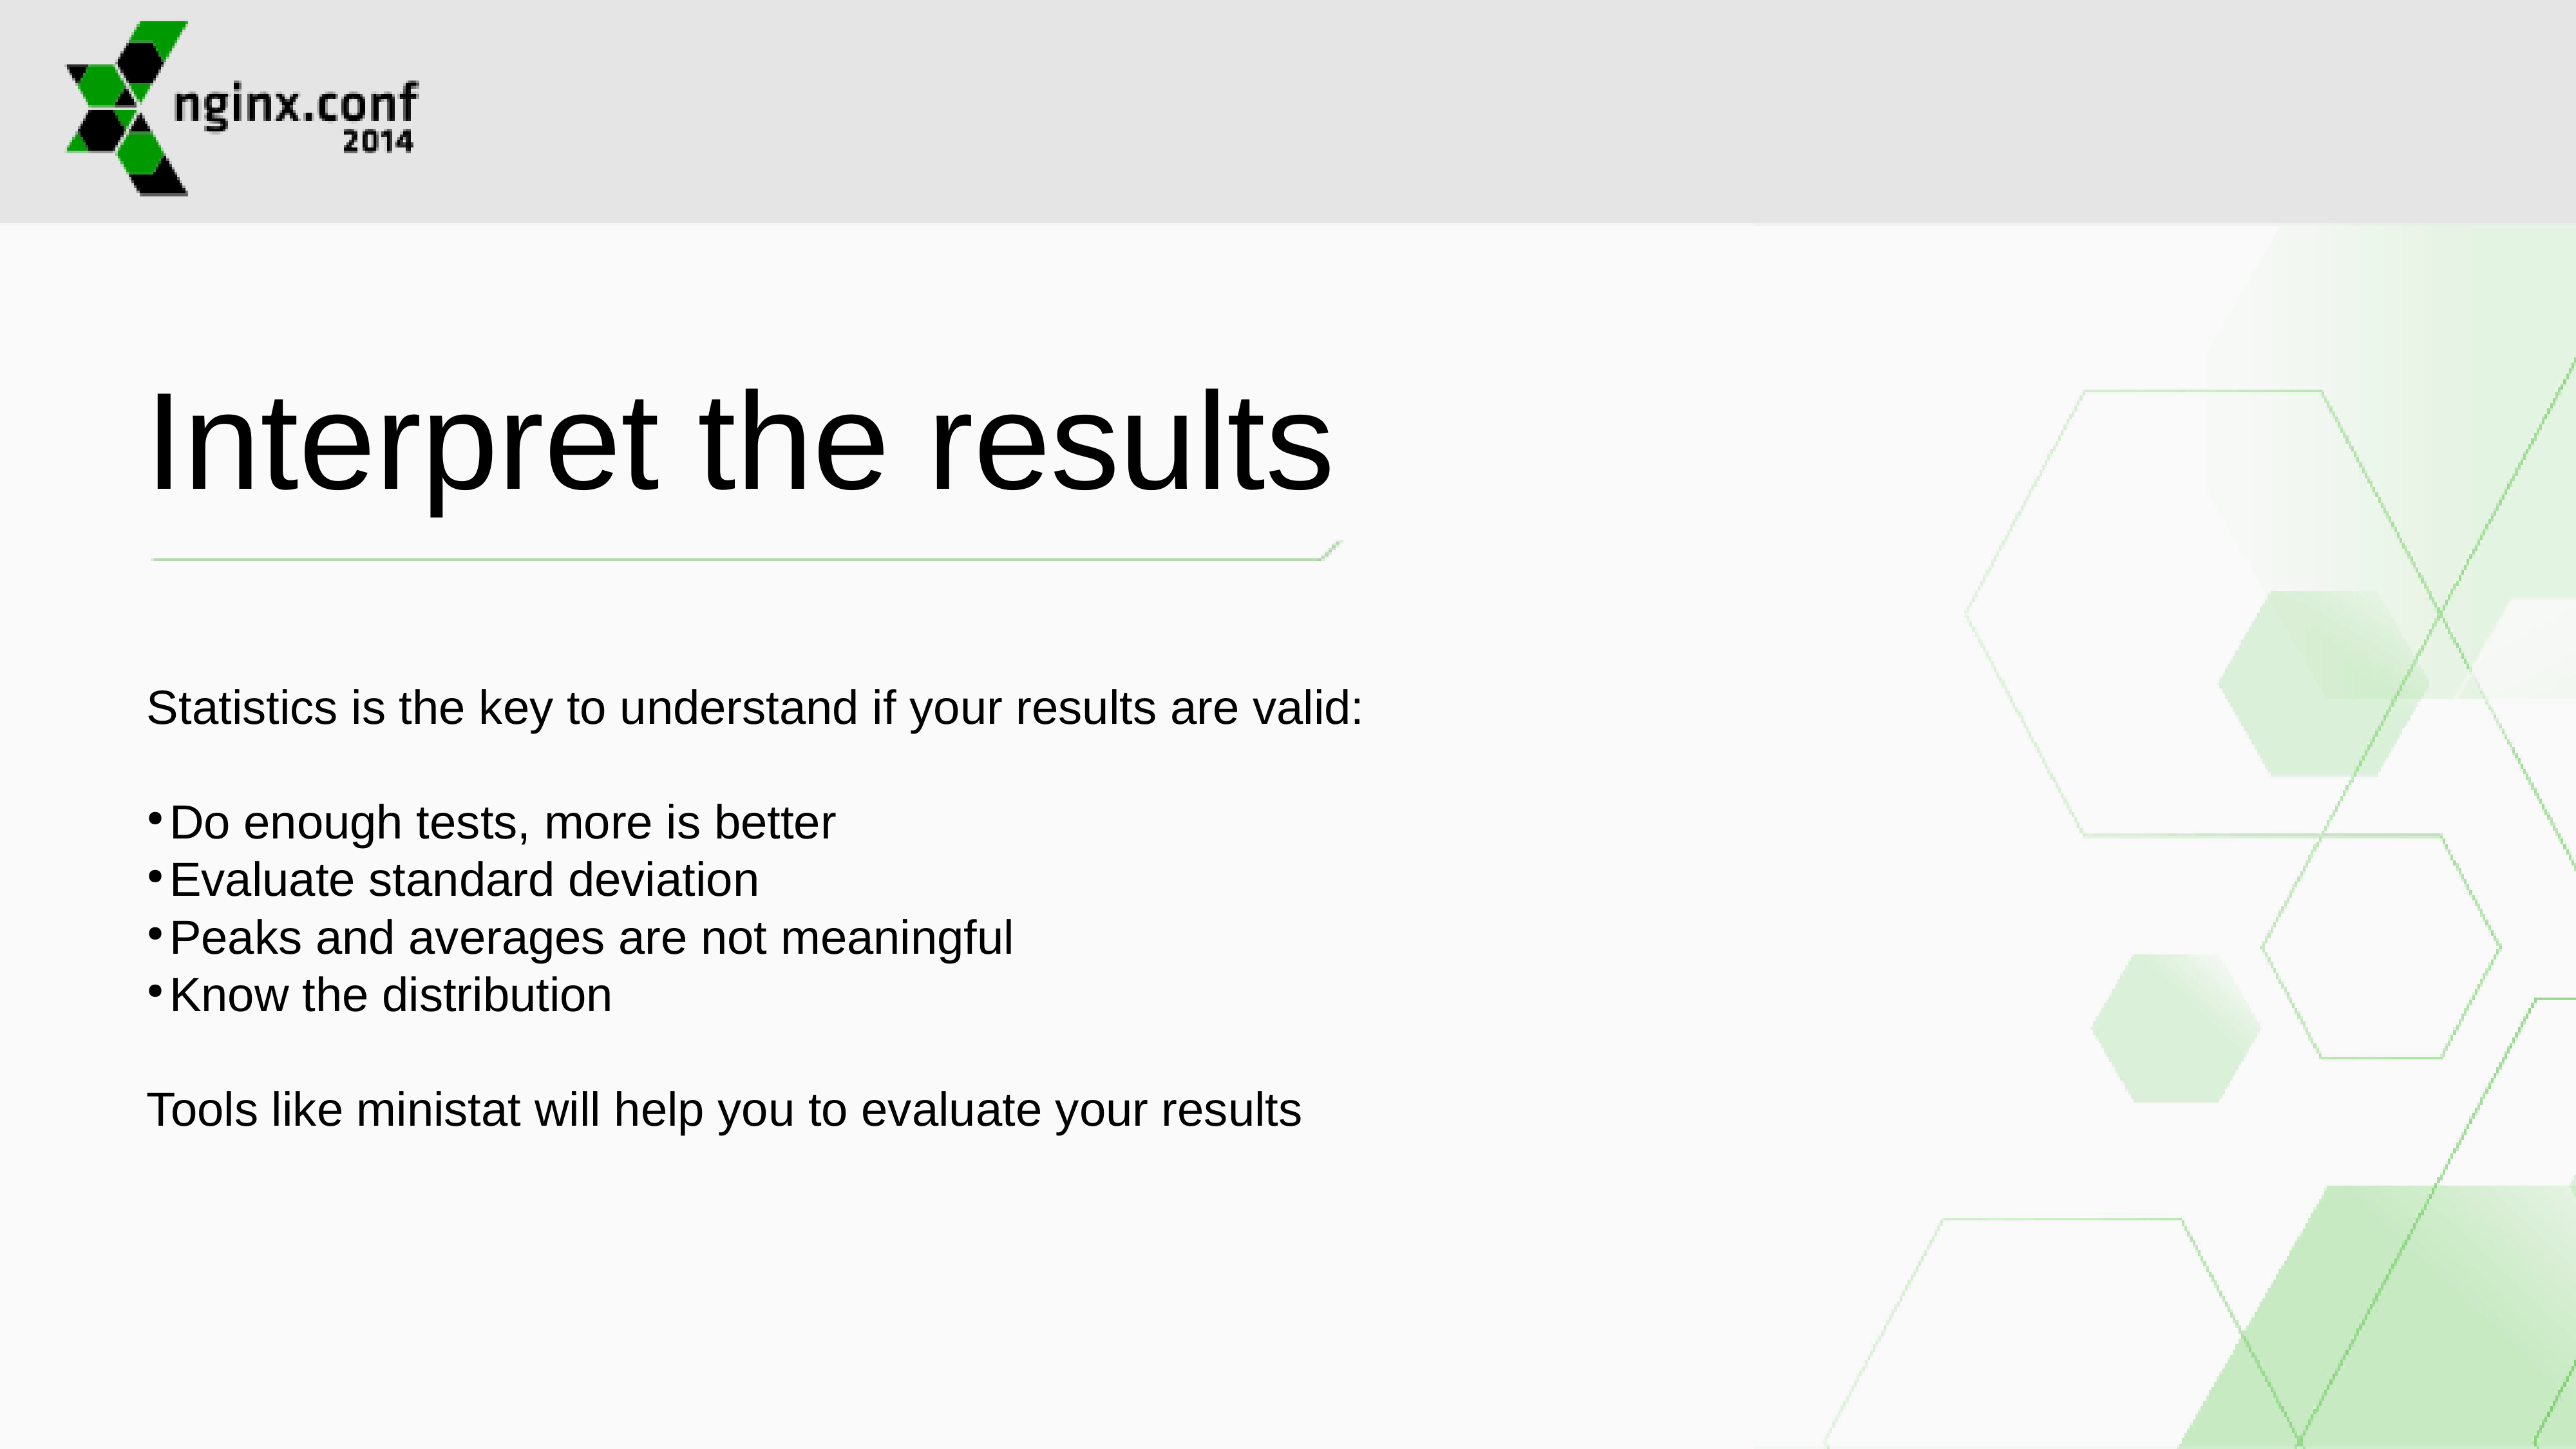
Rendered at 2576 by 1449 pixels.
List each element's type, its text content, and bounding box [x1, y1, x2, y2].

list Statistics is the key to understand if your results are valid: Do enough tests, more is better Evaluate standard deviation Peaks and averages are not meaningful Know the distribution Tools like ministat will help you to evaluate your results [146, 676, 1659, 1218]
picture [0, 0, 2576, 1449]
title Interpret the results [145, 350, 1700, 584]
